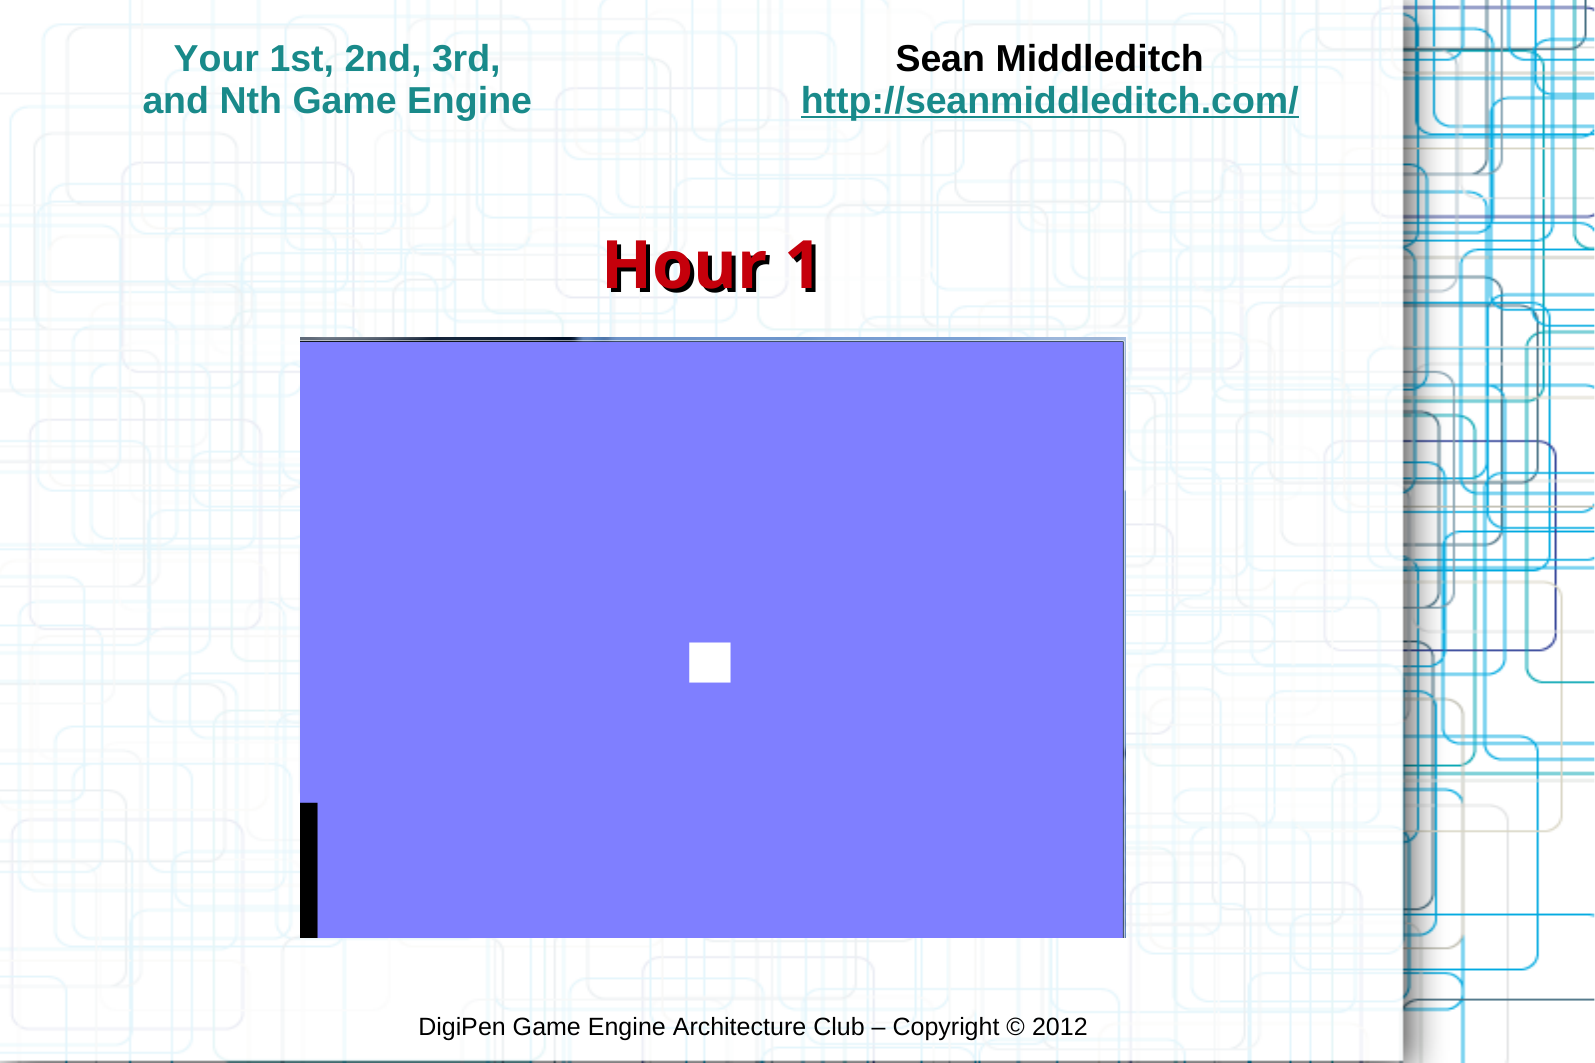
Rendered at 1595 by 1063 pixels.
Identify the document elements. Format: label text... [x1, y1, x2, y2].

list Your 1st, 2nd, 3rd, and Nth Game Engine [75, 37, 601, 151]
list Sean Middleditch http://seanmiddleditch.com/ [787, 37, 1313, 151]
picture [0, 0, 1595, 1063]
list DigiPen Game Engine Architecture Club – Copyright © 2012 [75, 1012, 1363, 1051]
title Hour 1 [75, 225, 1351, 301]
